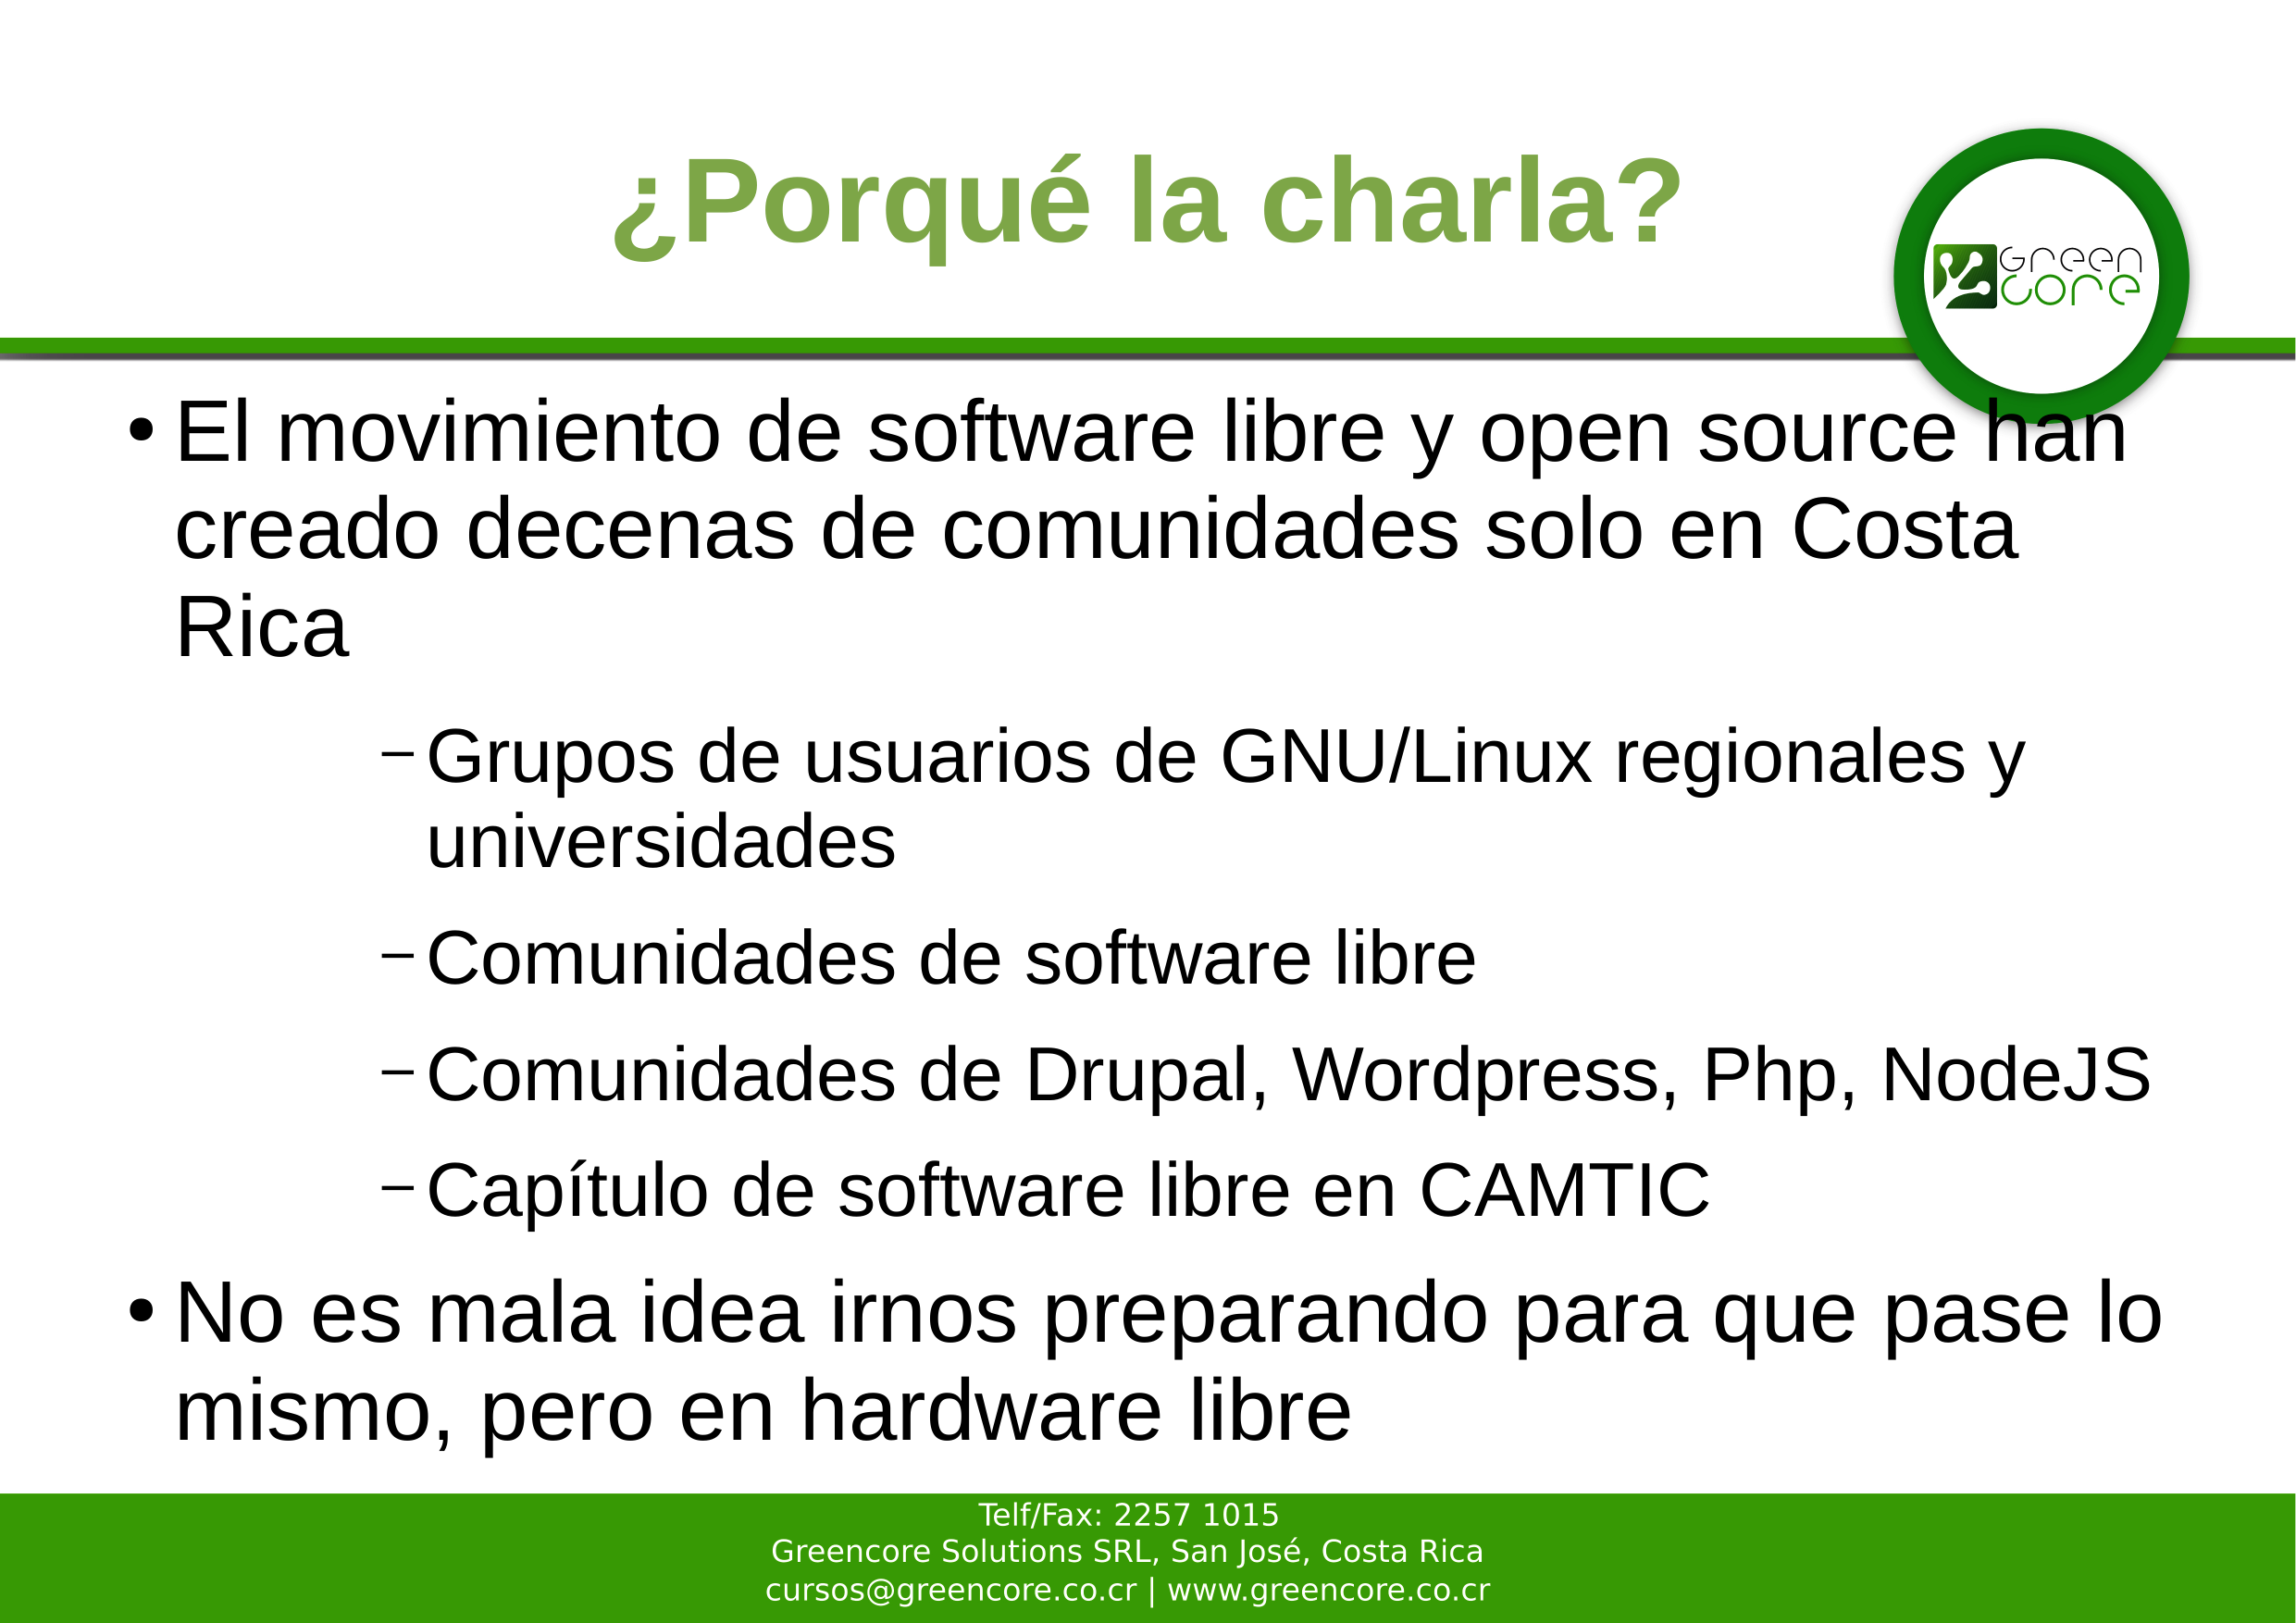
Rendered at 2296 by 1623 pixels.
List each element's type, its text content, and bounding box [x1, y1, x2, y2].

picture [0, 0, 2296, 1623]
list El movimiento de software libre y open source han creado decenas de comunidades solo en Costa Rica Grupos de usuarios de GNU/Linux regionales y universidades Comunidades de software libre Comunidades de Drupal, Wordpress, Php, NodeJS Capítulo de software libre en CAMTIC No es mala idea irnos preparando para que pase lo mismo, pero en hardware libre [109, 382, 2176, 1492]
title ¿Porqué la charla? [115, 64, 2181, 336]
